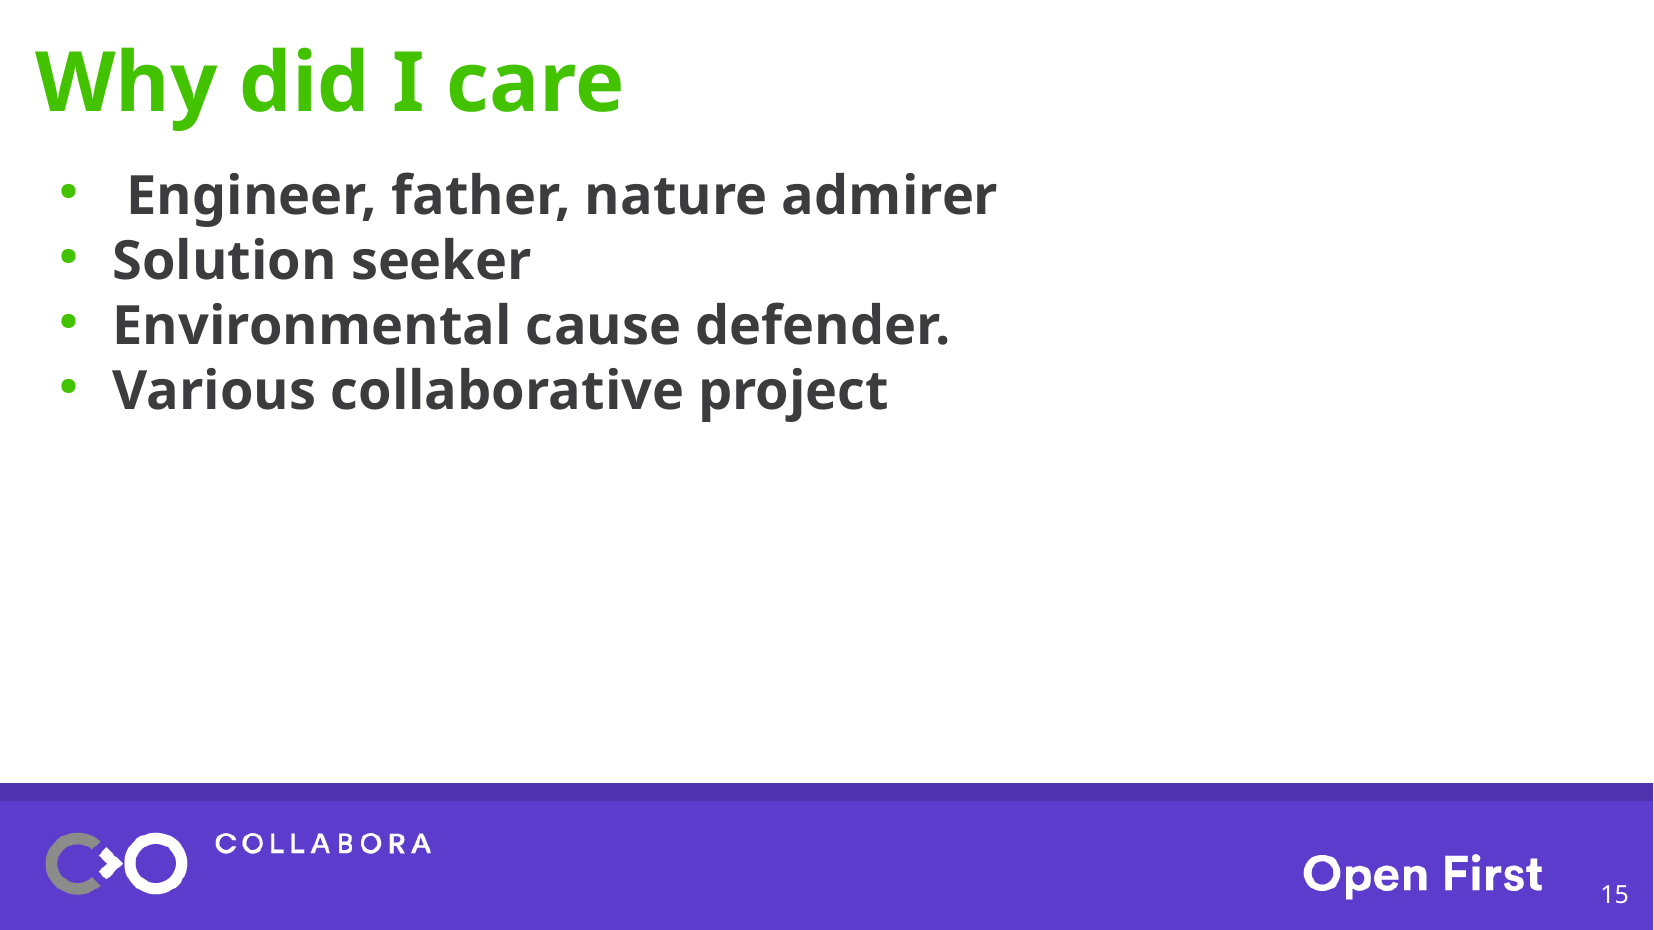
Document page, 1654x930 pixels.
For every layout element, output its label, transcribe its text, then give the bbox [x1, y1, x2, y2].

list Engineer, father, nature admirer Solution seeker Environmental cause defender. Various collaborative project [41, 160, 1613, 804]
title Why did I care [35, 28, 1608, 192]
picture [0, 0, 1654, 930]
